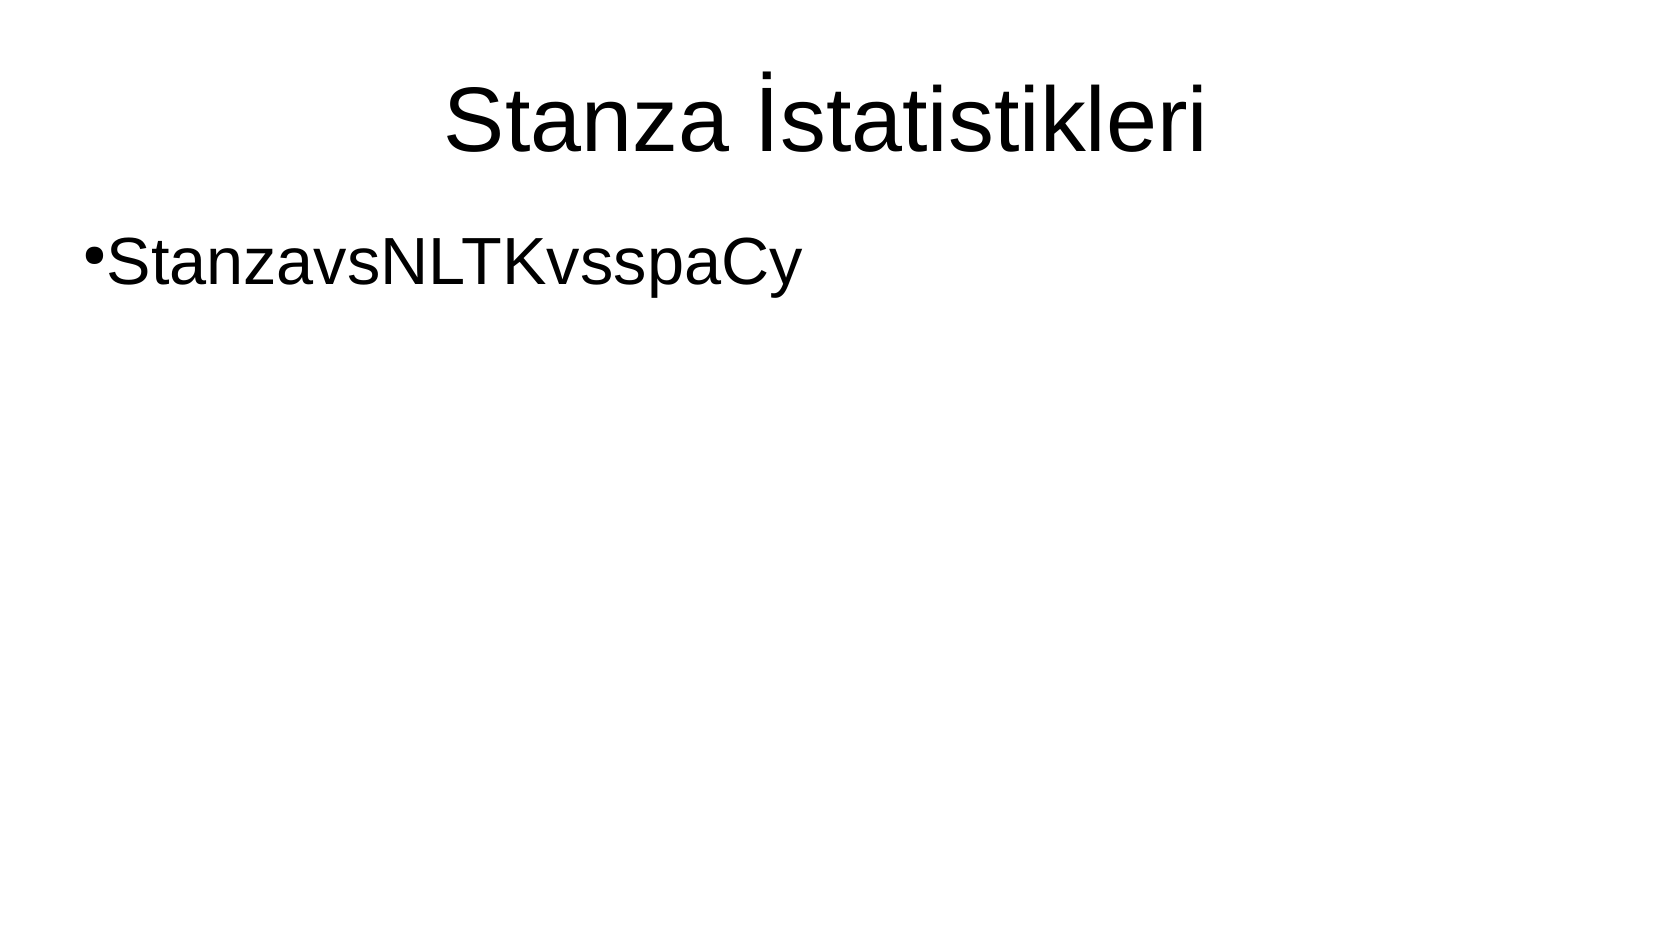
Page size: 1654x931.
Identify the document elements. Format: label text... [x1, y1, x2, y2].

list Stanza vs NLTK vs spaCy [82, 217, 1571, 758]
title Stanza İstatistikleri [82, 37, 1571, 193]
